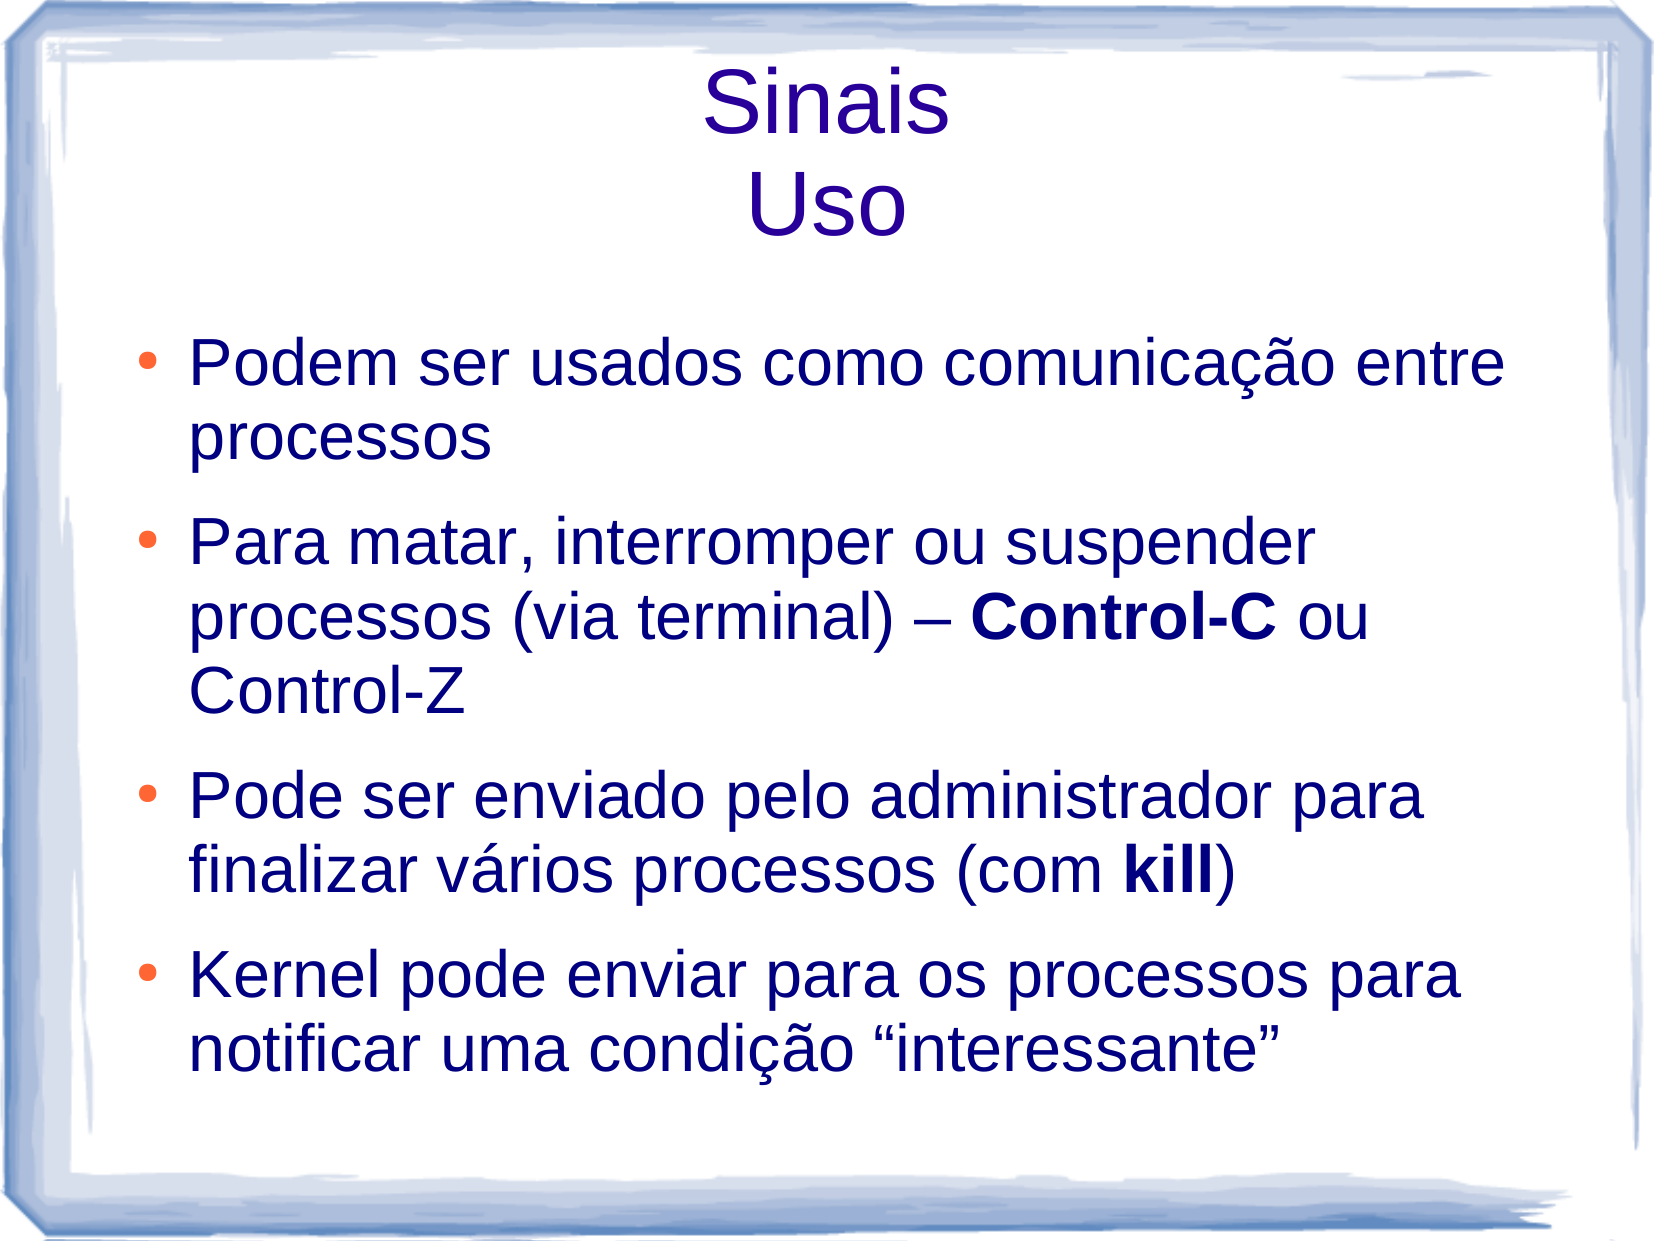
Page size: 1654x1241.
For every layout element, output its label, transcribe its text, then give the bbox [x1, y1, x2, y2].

picture [0, 0, 1654, 1241]
list Podem ser usados como comunicação entre processos Para matar, interromper ou suspender processos (via terminal) – Control-C ou Control-Z Pode ser enviado pelo administrador para finalizar vários processos (com kill) Kernel pode enviar para os processos para notificar uma condição “interessante” [118, 324, 1571, 1087]
title Sinais Uso [82, 49, 1571, 257]
